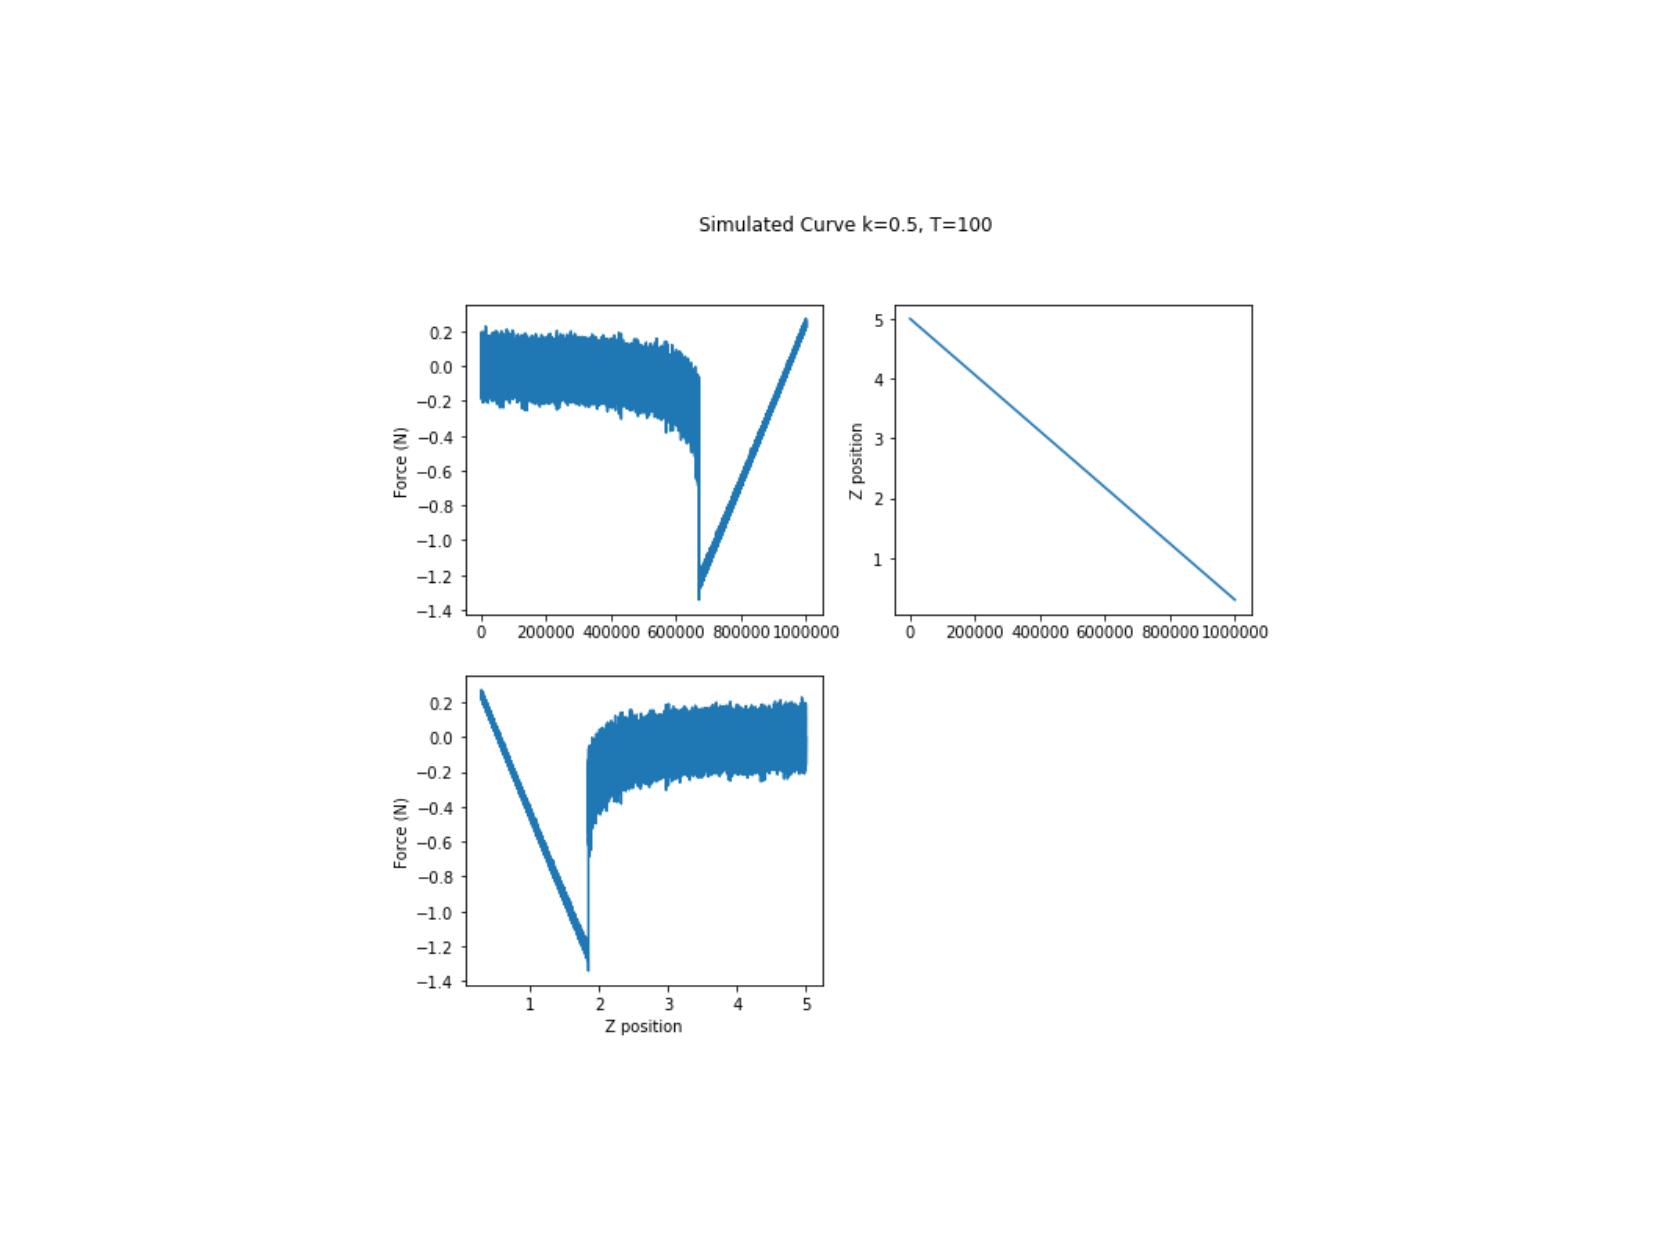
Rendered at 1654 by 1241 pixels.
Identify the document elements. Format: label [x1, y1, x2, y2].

picture [383, 205, 1280, 1045]
